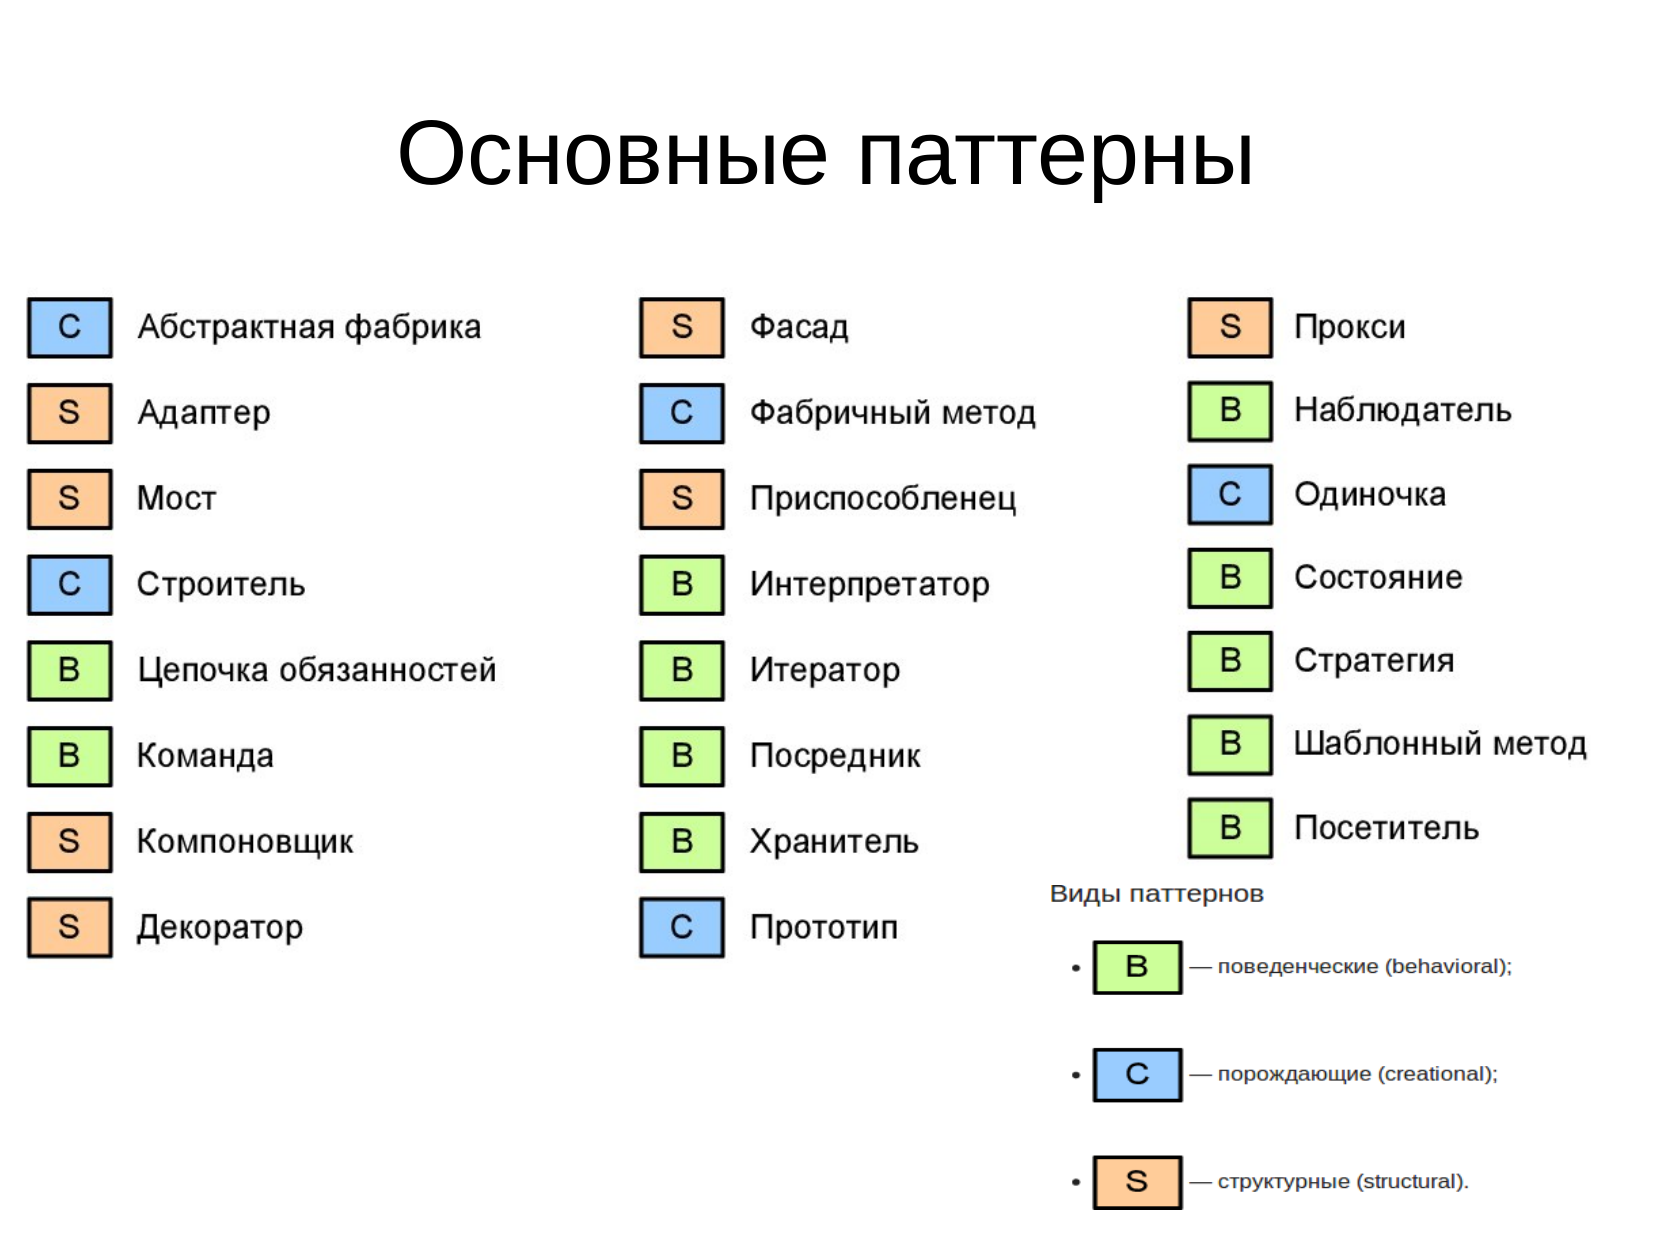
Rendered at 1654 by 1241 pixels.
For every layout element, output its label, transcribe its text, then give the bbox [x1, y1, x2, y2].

title Основные паттерны [82, 49, 1571, 257]
picture [5, 277, 1654, 1210]
